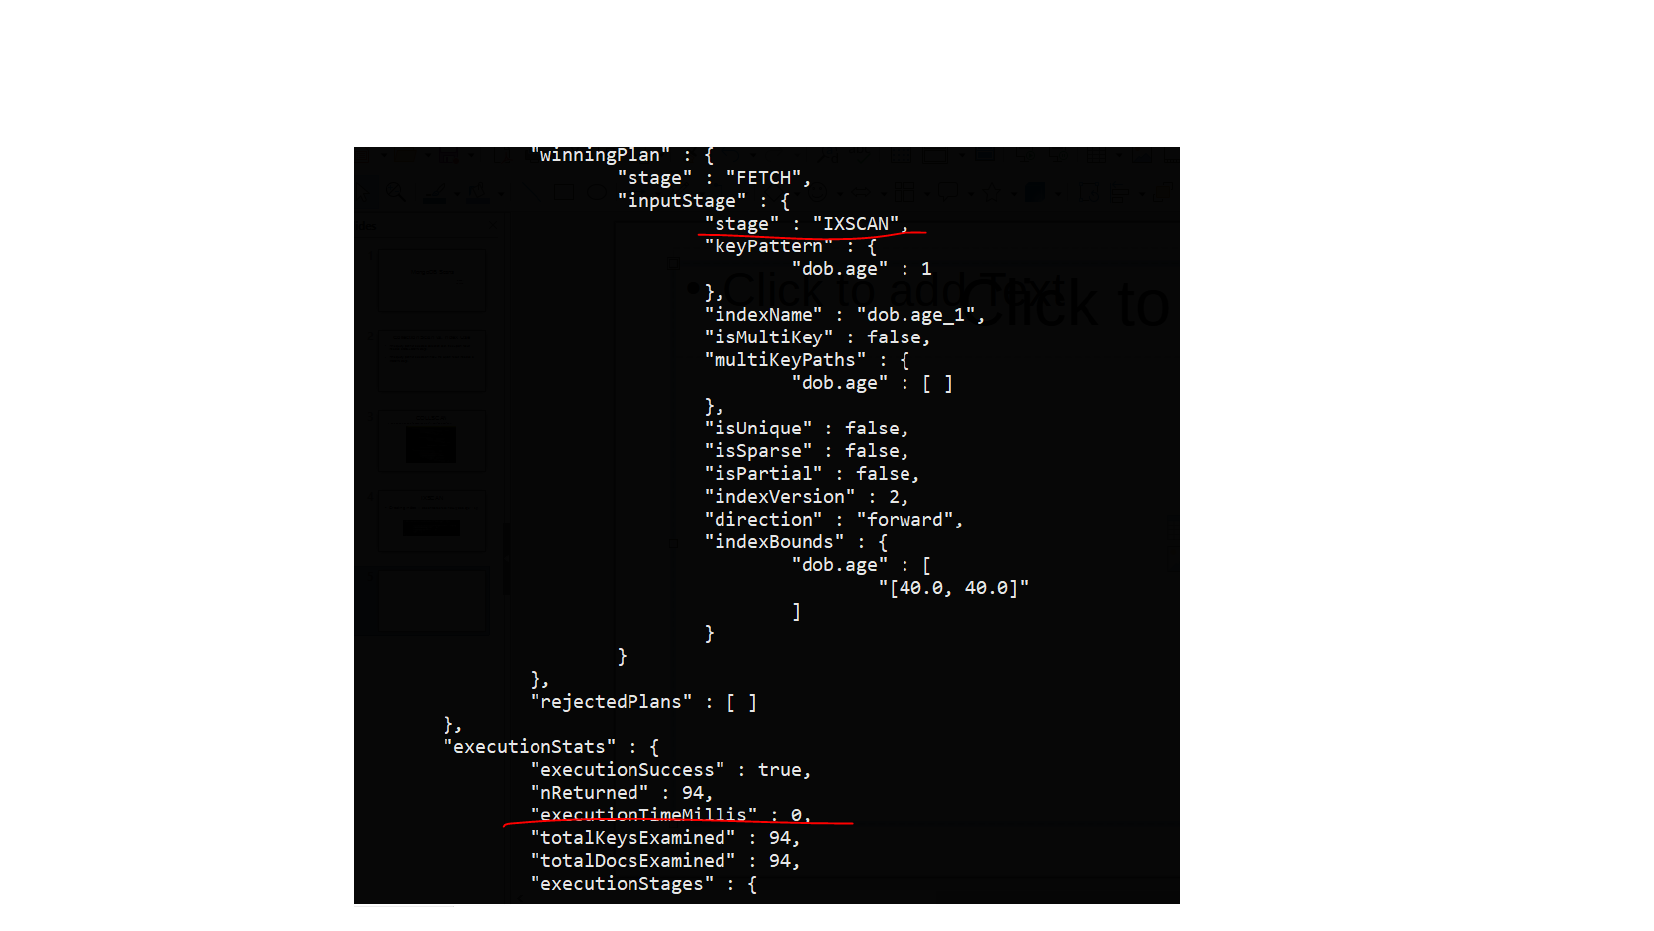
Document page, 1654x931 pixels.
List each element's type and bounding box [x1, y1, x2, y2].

picture [354, 147, 1180, 907]
